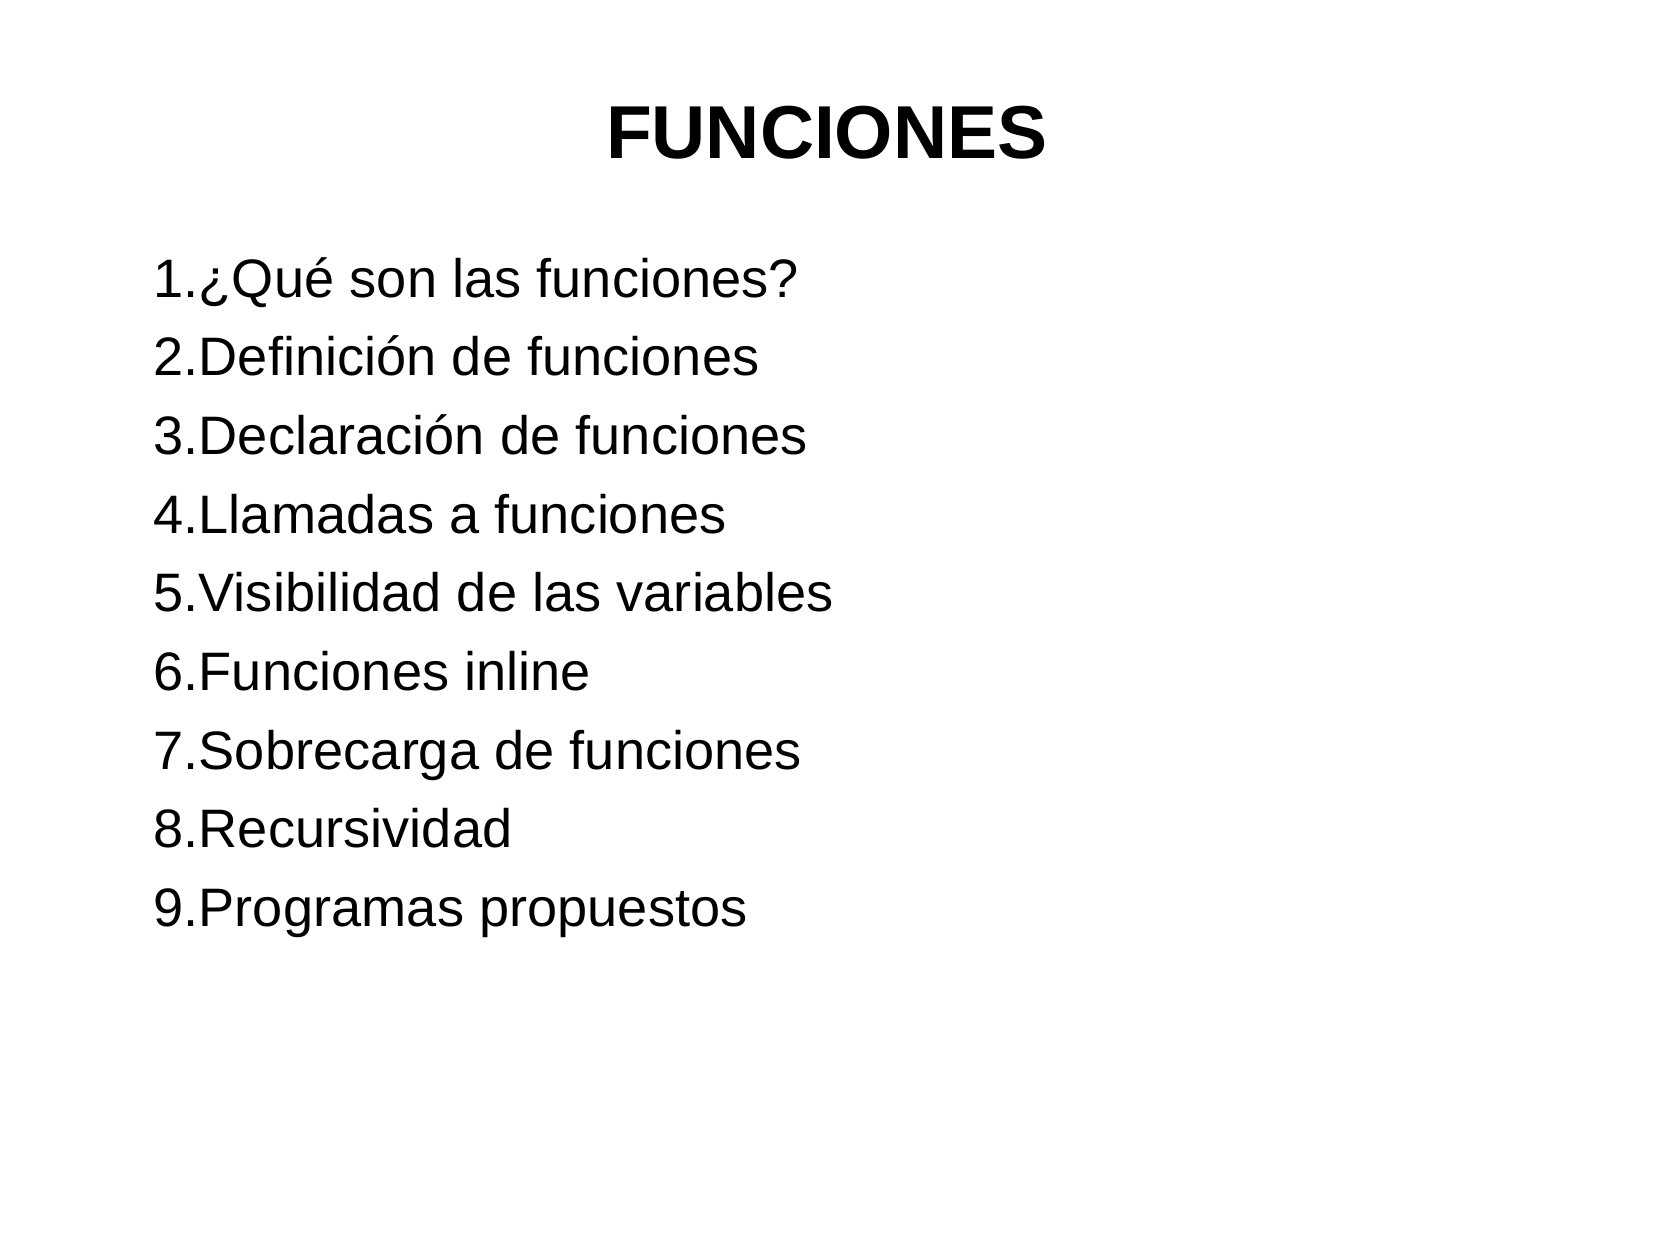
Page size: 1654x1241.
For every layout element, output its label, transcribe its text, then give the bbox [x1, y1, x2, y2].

title FUNCIONES [82, 29, 1571, 237]
text_box ¿Qué son las funciones? Definición de funciones Declaración de funciones Llamadas a funciones Visibilidad de las variables Funciones inline Sobrecarga de funciones Recursividad Programas propuestos [153, 248, 1465, 1138]
